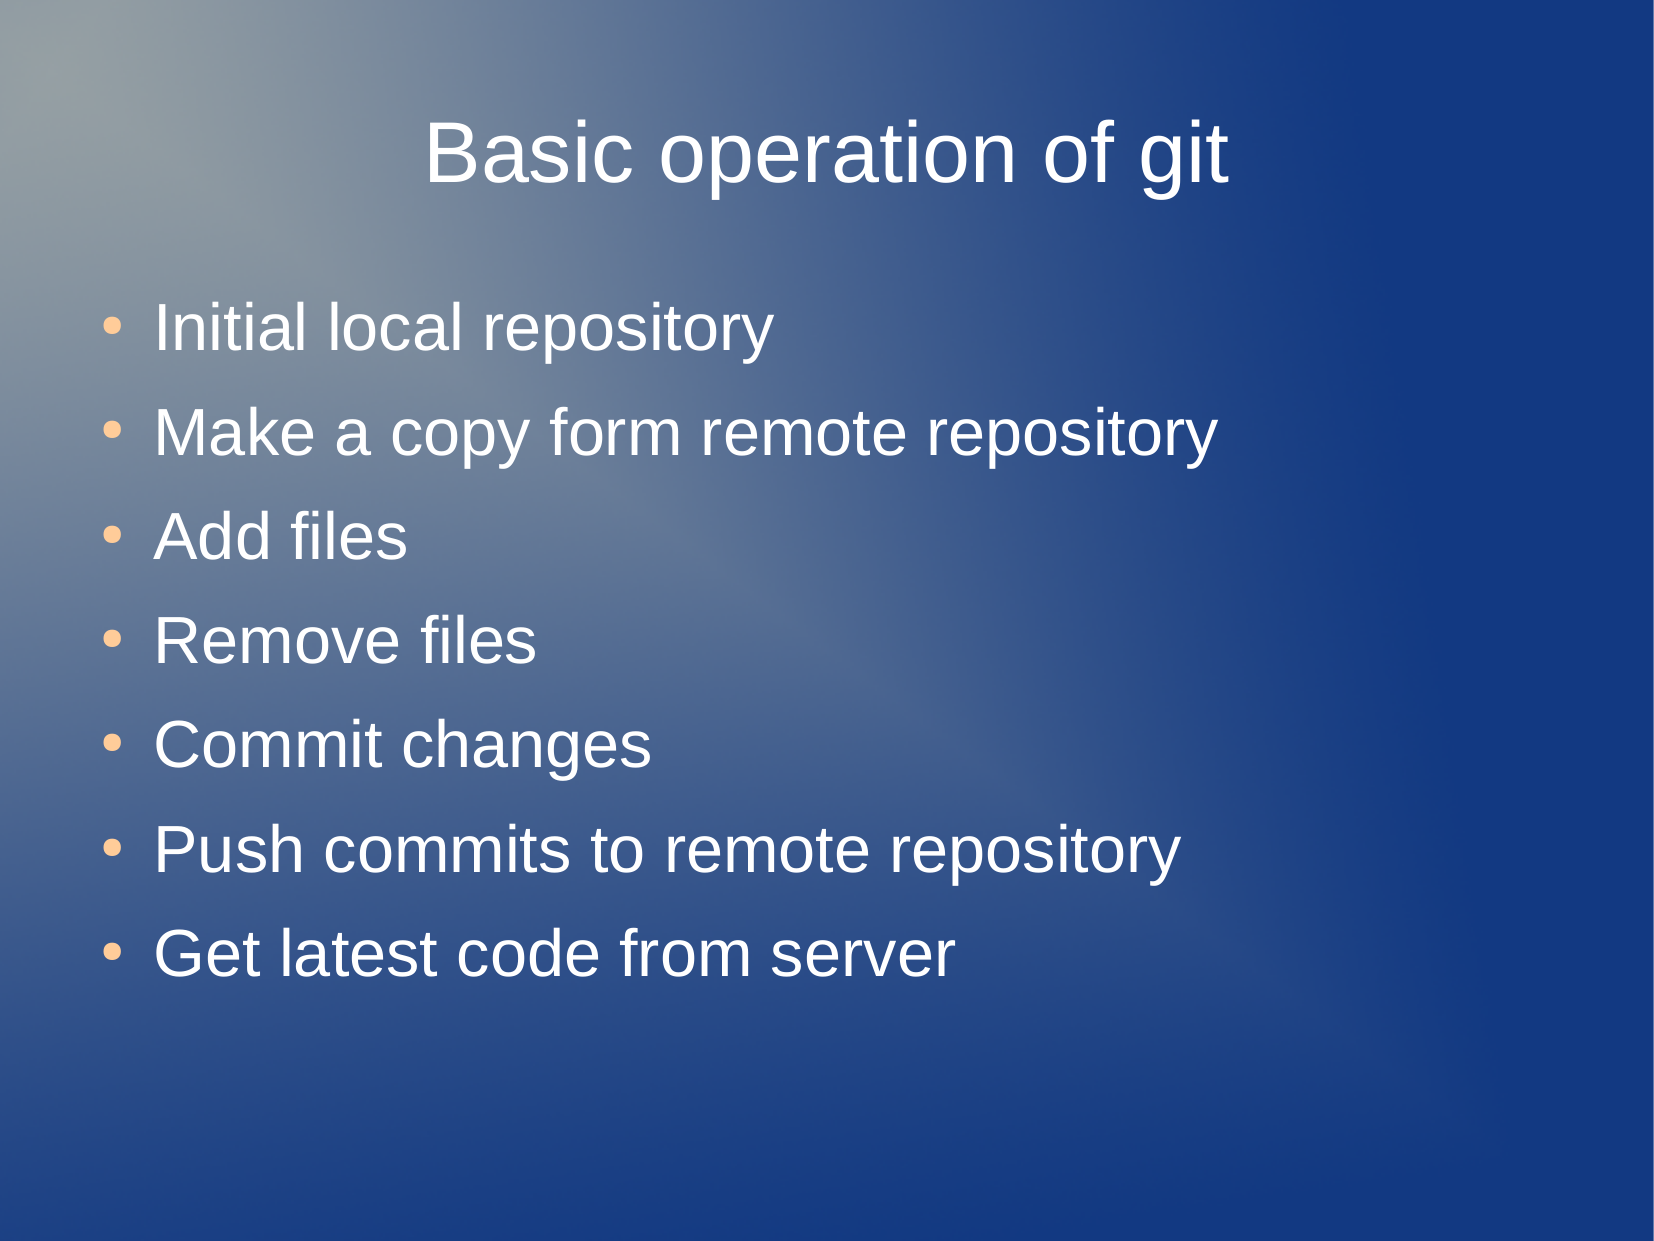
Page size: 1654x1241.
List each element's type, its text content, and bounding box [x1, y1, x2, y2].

list Initial local repository Make a copy form remote repository Add files Remove files Commit changes Push commits to remote repository Get latest code from server [82, 290, 1571, 1010]
picture [0, 0, 1654, 1241]
title Basic operation of git [82, 49, 1571, 257]
